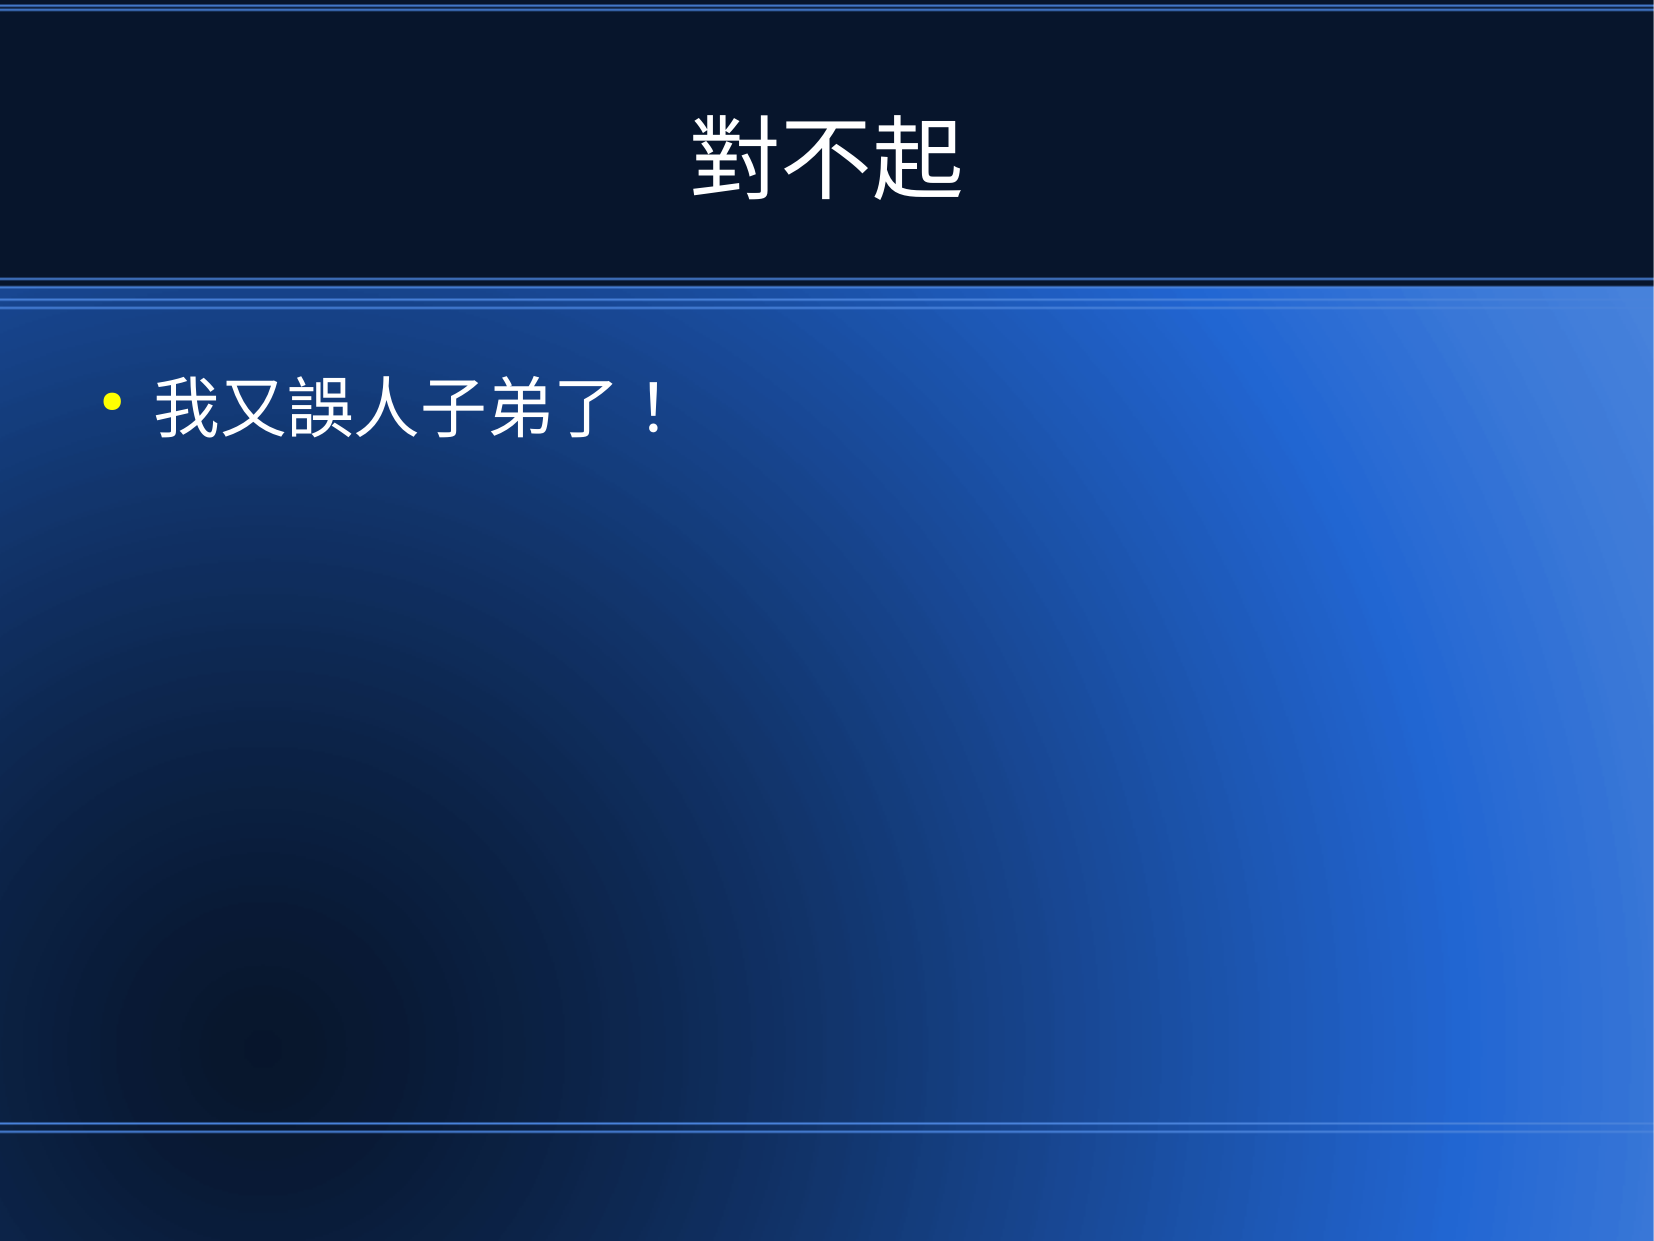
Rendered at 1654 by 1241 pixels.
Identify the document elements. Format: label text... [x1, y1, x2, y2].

picture [0, 0, 1654, 1241]
list 我又誤人子弟了！ [82, 355, 1571, 1075]
title 對不起 [82, 49, 1571, 257]
